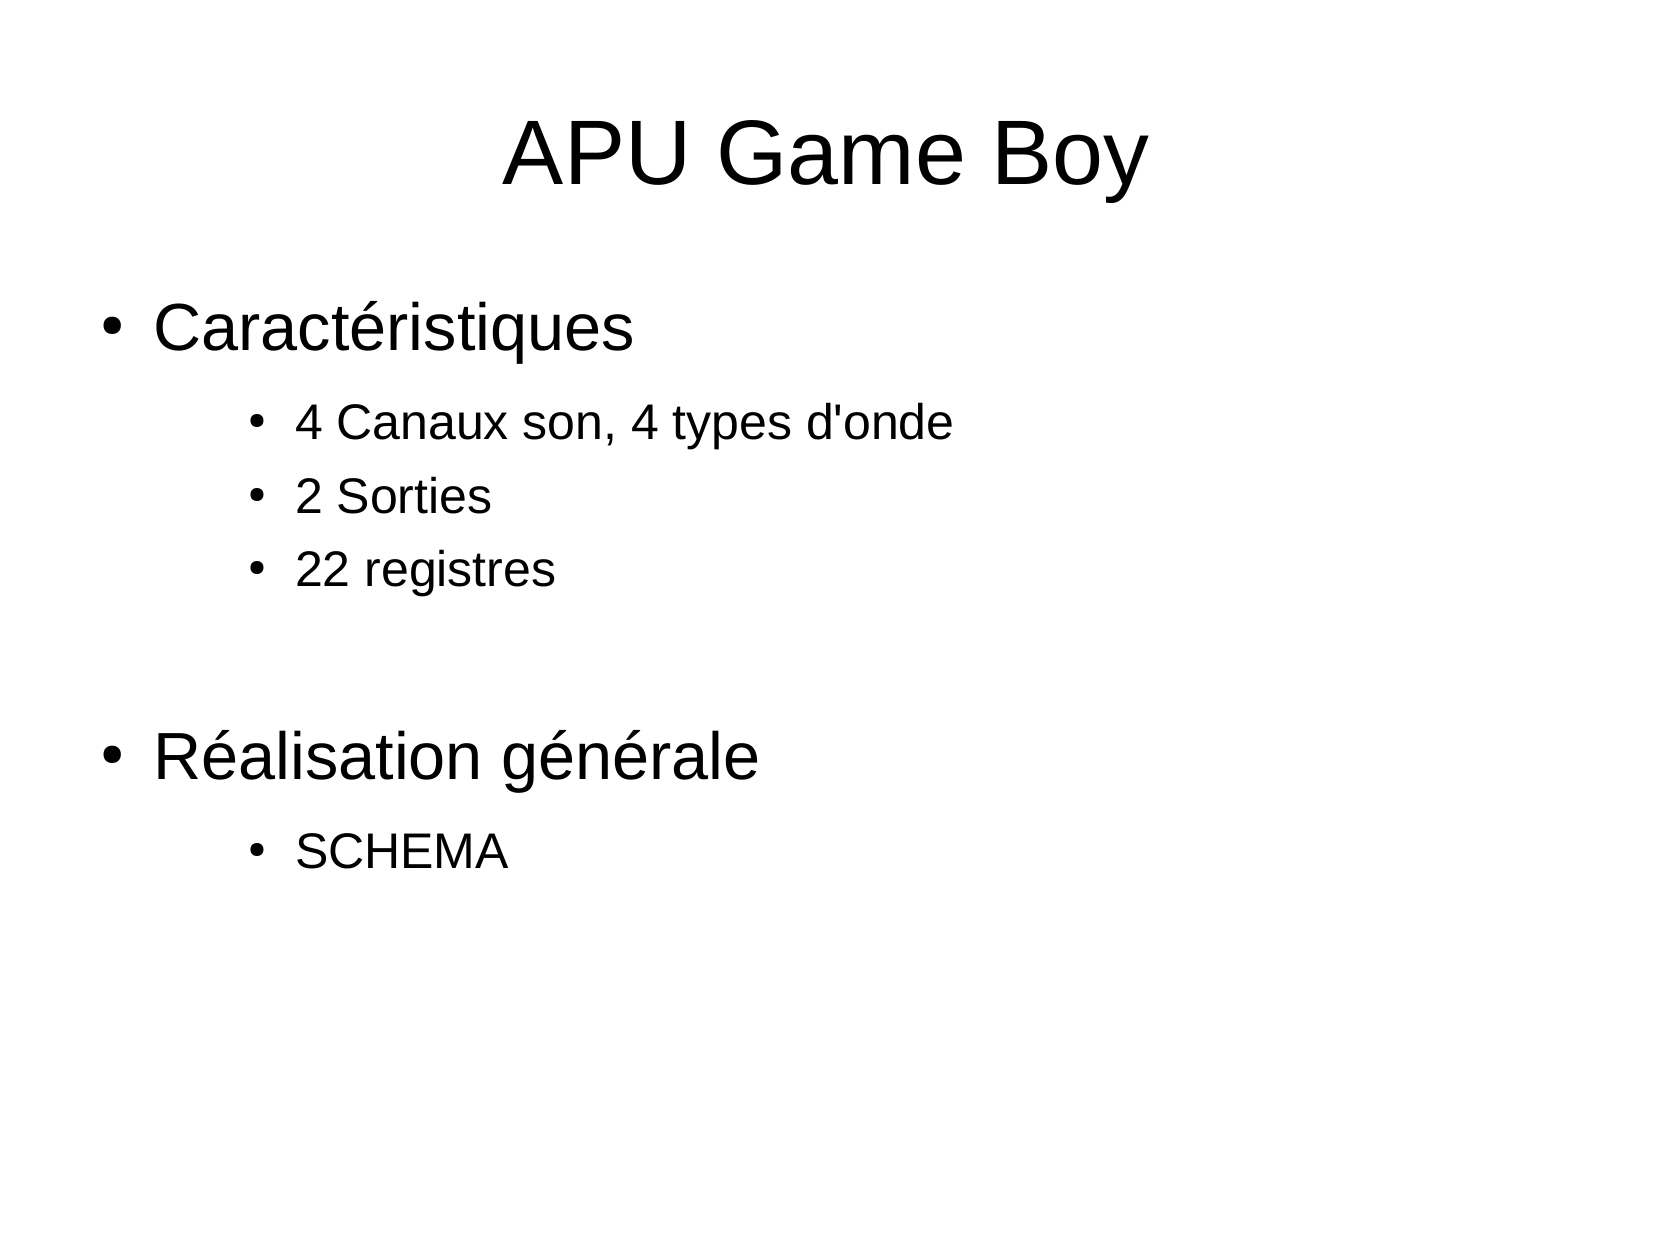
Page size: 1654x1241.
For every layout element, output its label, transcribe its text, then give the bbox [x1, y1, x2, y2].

title APU Game Boy [82, 49, 1571, 257]
list Caractéristiques 4 Canaux son, 4 types d'onde 2 Sorties 22 registres Réalisation générale SCHEMA [82, 290, 1538, 1010]
